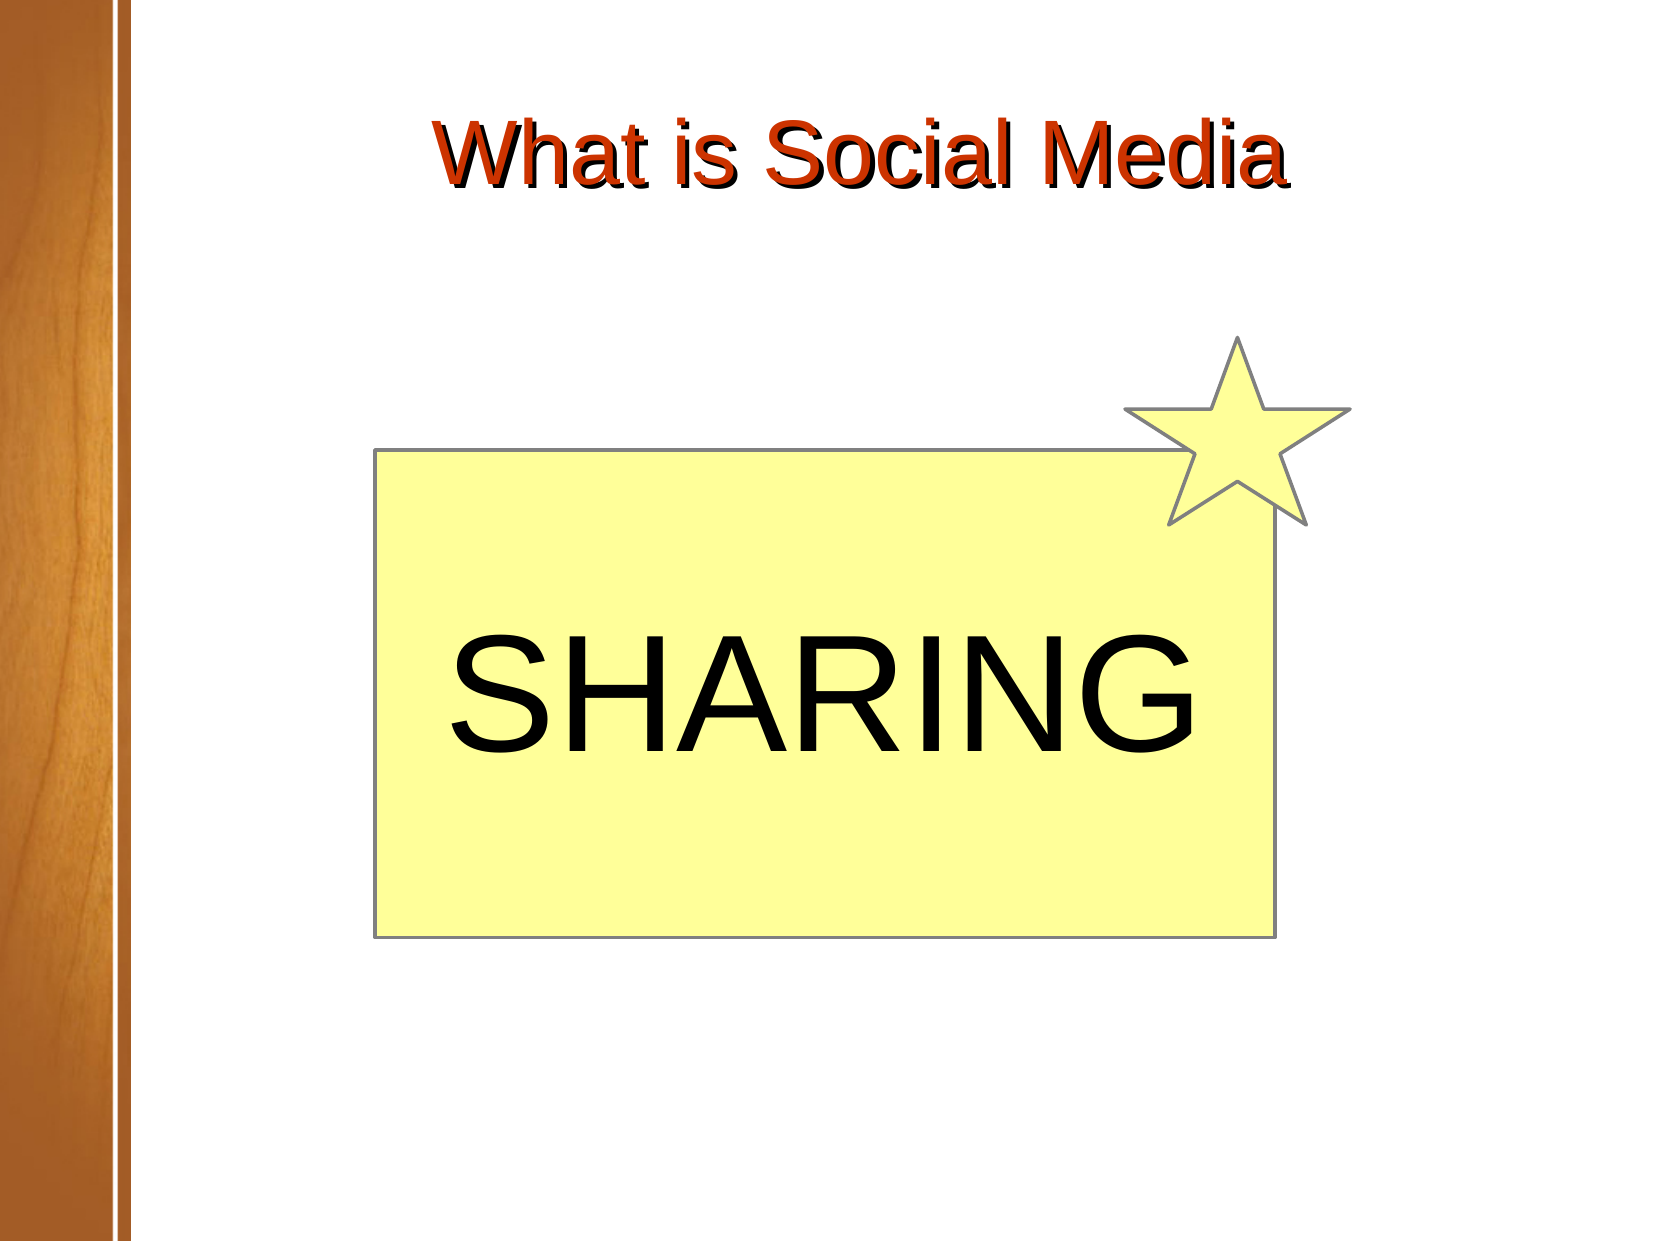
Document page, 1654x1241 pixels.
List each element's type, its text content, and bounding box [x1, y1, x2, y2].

title What is Social Media [150, 56, 1571, 250]
picture [0, 0, 131, 1241]
text_box [1125, 337, 1351, 526]
text_box SHARING [375, 449, 1276, 938]
